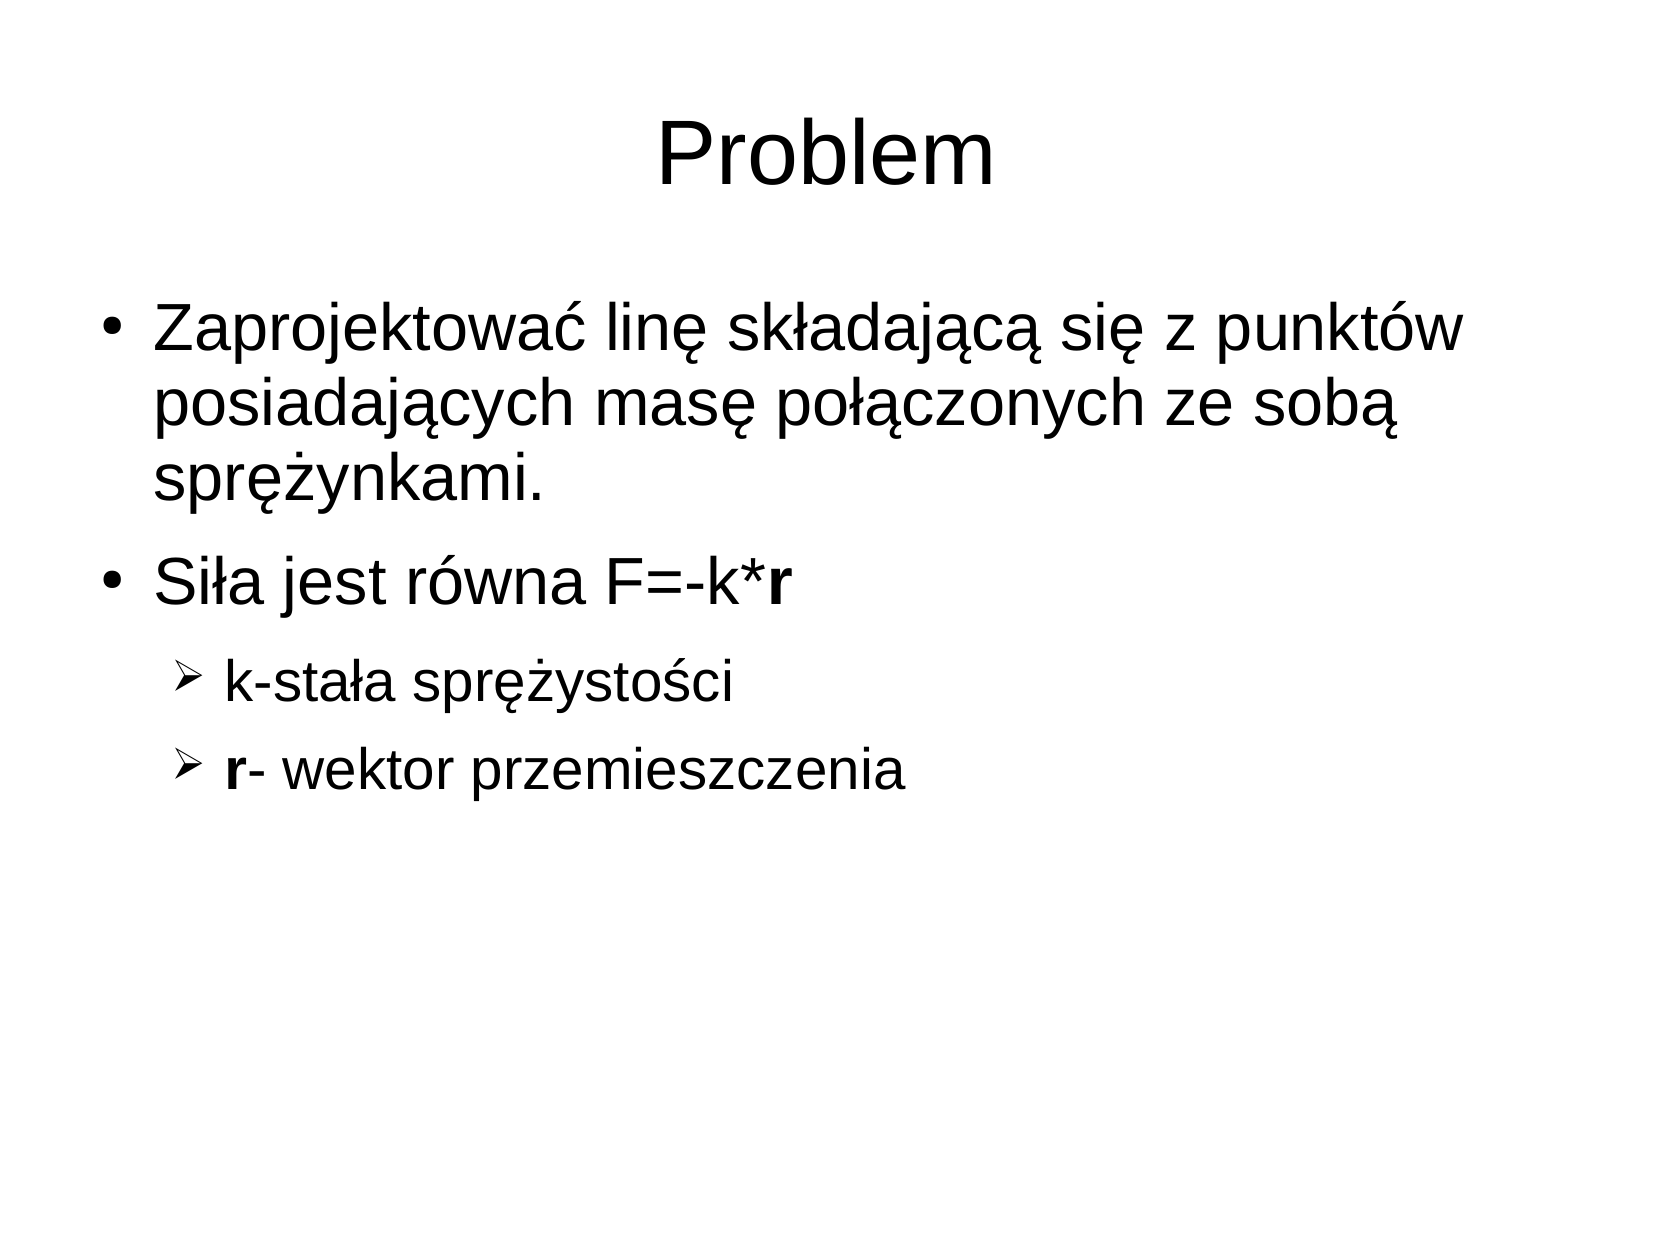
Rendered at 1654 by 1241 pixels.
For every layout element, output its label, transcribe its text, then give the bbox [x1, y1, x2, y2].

list Zaprojektować linę składającą się z punktów posiadających masę połączonych ze sobą sprężynkami. Siła jest równa F=-k*r k-stała sprężystości r- wektor przemieszczenia [82, 290, 1571, 1010]
title Problem [82, 49, 1571, 257]
